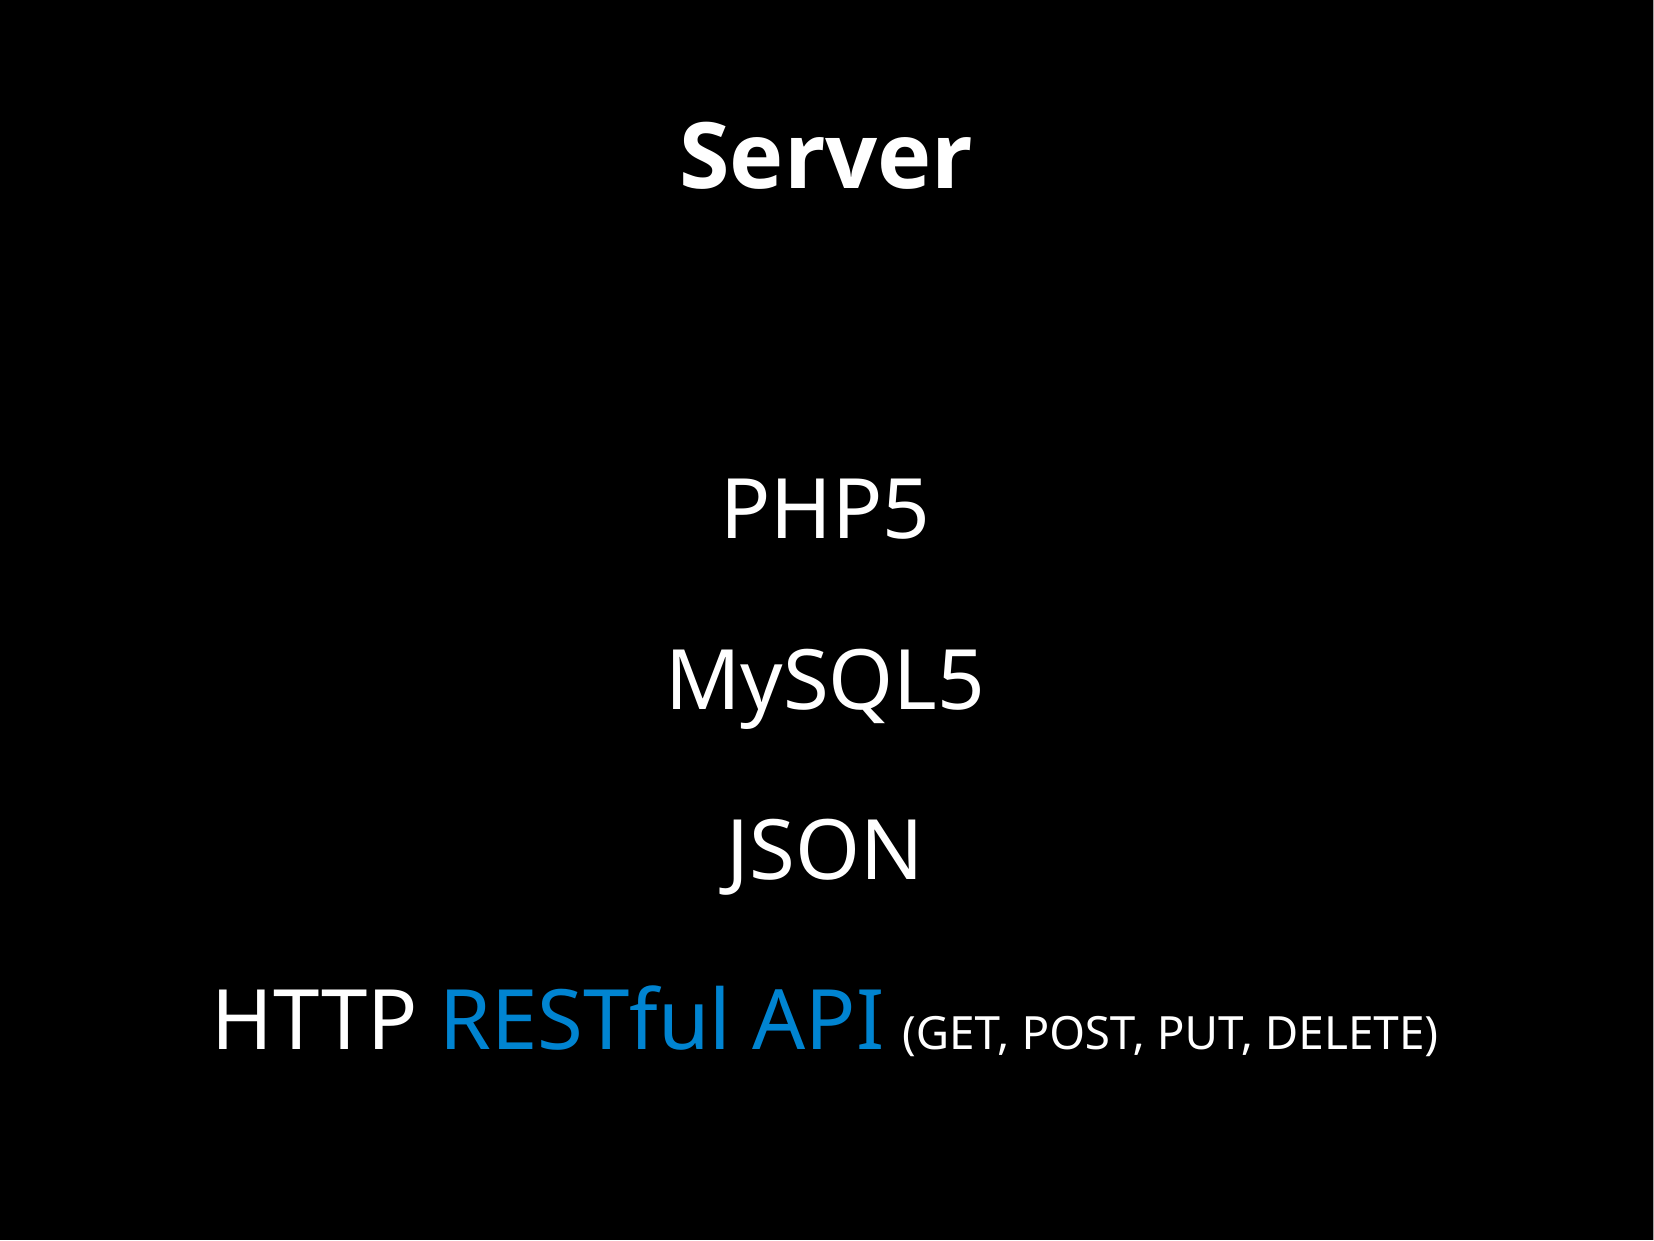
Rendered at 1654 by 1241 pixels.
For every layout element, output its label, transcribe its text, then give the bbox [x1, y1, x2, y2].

title Server [82, 49, 1571, 257]
text_box PHP5 MySQL5 JSON HTTP RESTful API (GET, POST, PUT, DELETE) [75, 385, 1576, 1043]
